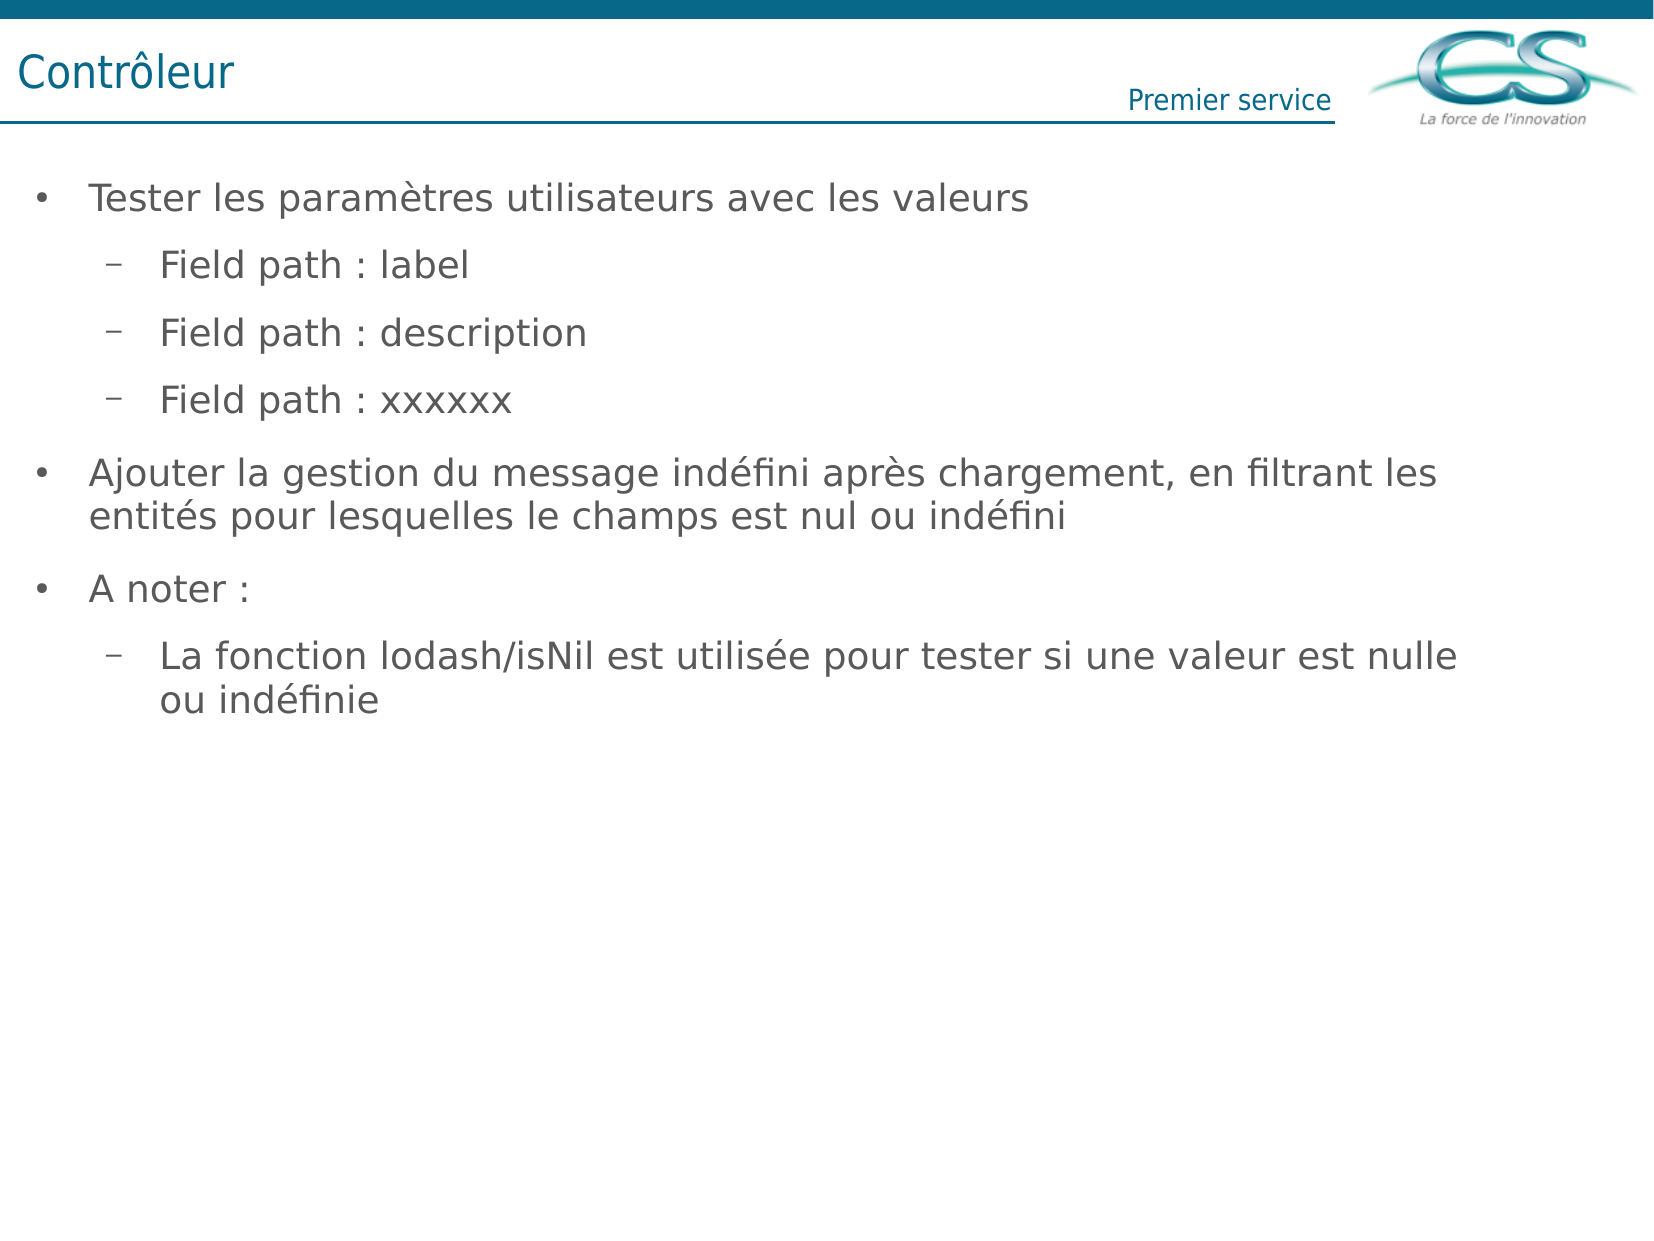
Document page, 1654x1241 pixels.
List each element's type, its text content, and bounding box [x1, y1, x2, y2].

list Tester les paramètres utilisateurs avec les valeurs Field path : label Field path : description Field path : xxxxxx Ajouter la gestion du message indéfini après chargement, en filtrant les entités pour lesquelles le champs est nul ou indéfini A noter : La fonction lodash/isNil est utilisée pour tester si une valeur est nulle ou indéfinie [17, 177, 1506, 897]
title Contrôleur [17, 46, 1368, 106]
picture [1368, 28, 1642, 128]
text_box Premier service [1116, 71, 1359, 164]
